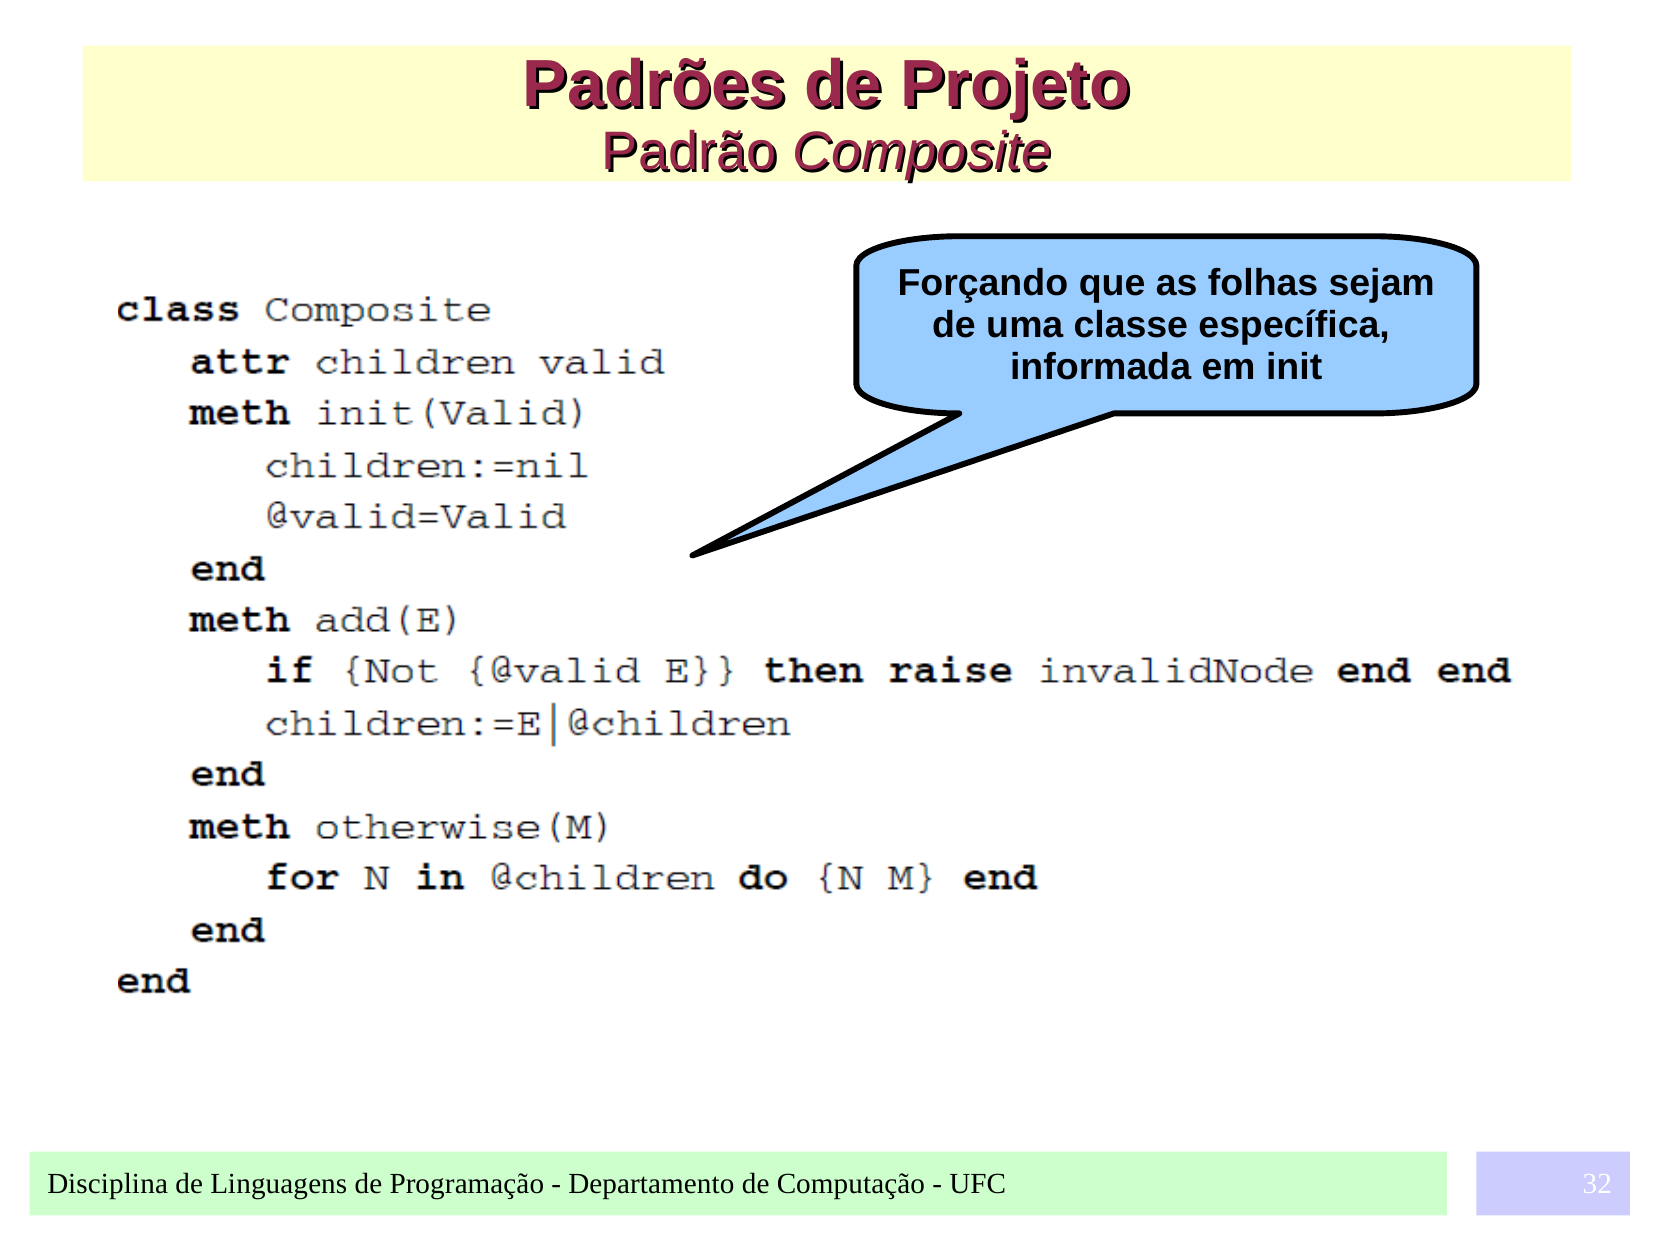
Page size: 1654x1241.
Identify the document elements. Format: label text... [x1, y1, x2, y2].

text_box Forçando que as folhas sejam de uma classe específica, informada em init [692, 236, 1477, 556]
picture [118, 295, 1524, 997]
title Padrões de Projeto Padrão Composite [82, 45, 1571, 182]
